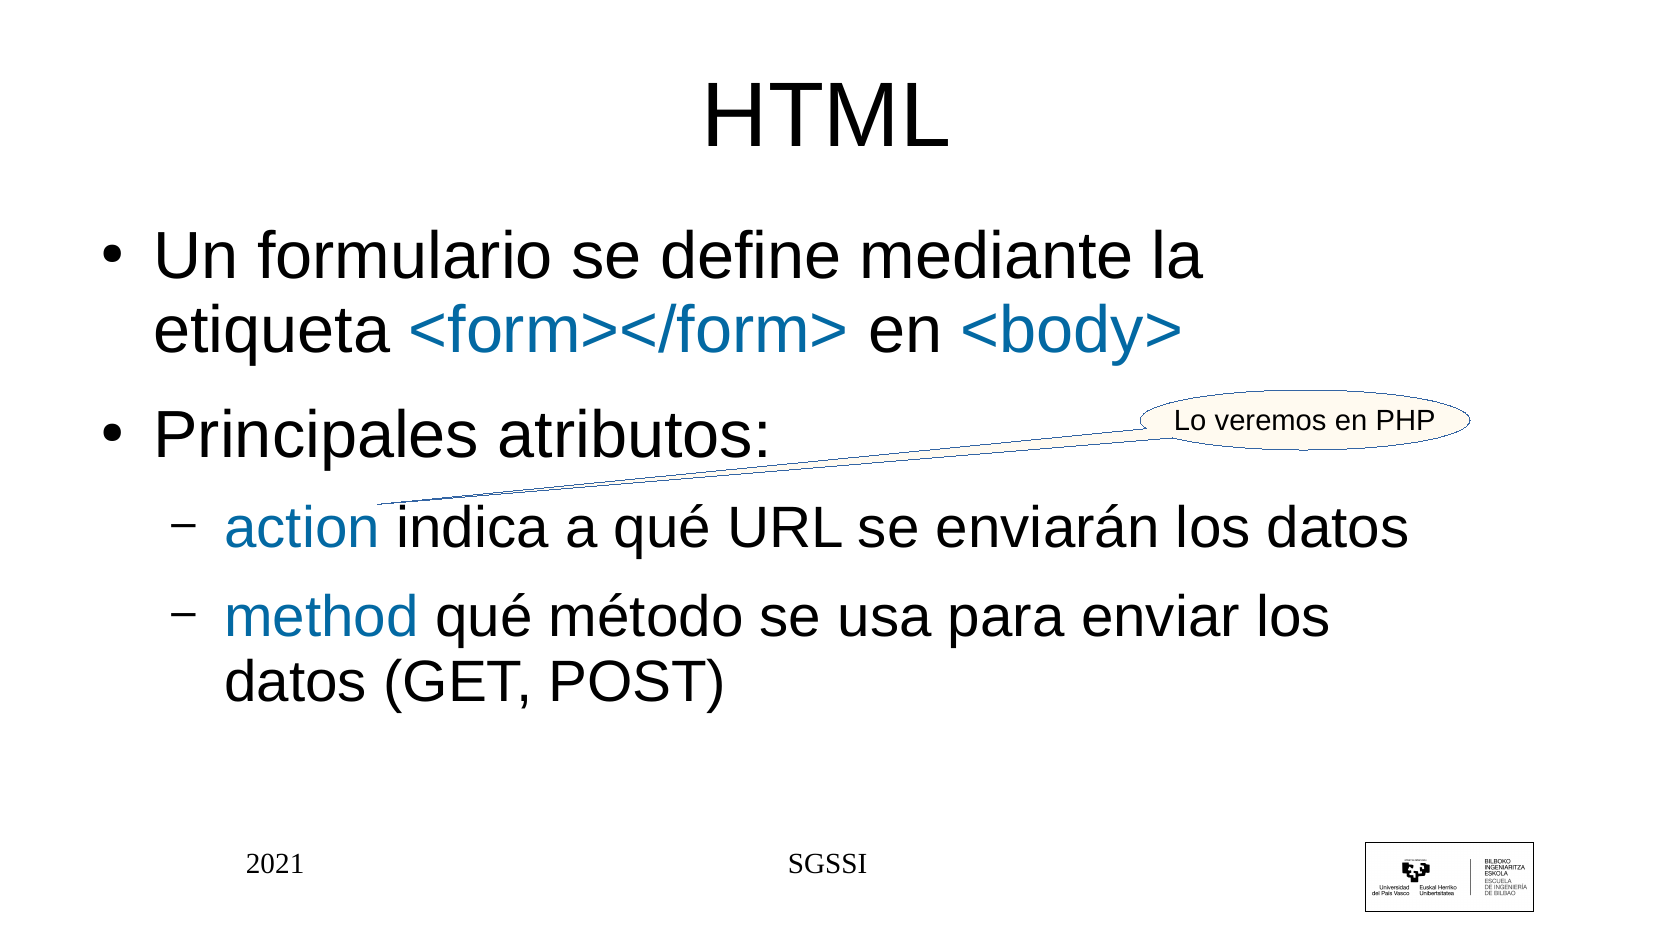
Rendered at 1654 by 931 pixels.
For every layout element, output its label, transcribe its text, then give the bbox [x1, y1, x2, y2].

text_box Lo veremos en PHP [377, 390, 1471, 505]
list Un formulario se define mediante la etiqueta <form></form> en <body> Principales atributos: action indica a qué URL se enviarán los datos method qué método se usa para enviar los datos (GET, POST) [82, 217, 1456, 758]
title HTML [82, 37, 1571, 193]
picture [1366, 843, 1533, 911]
